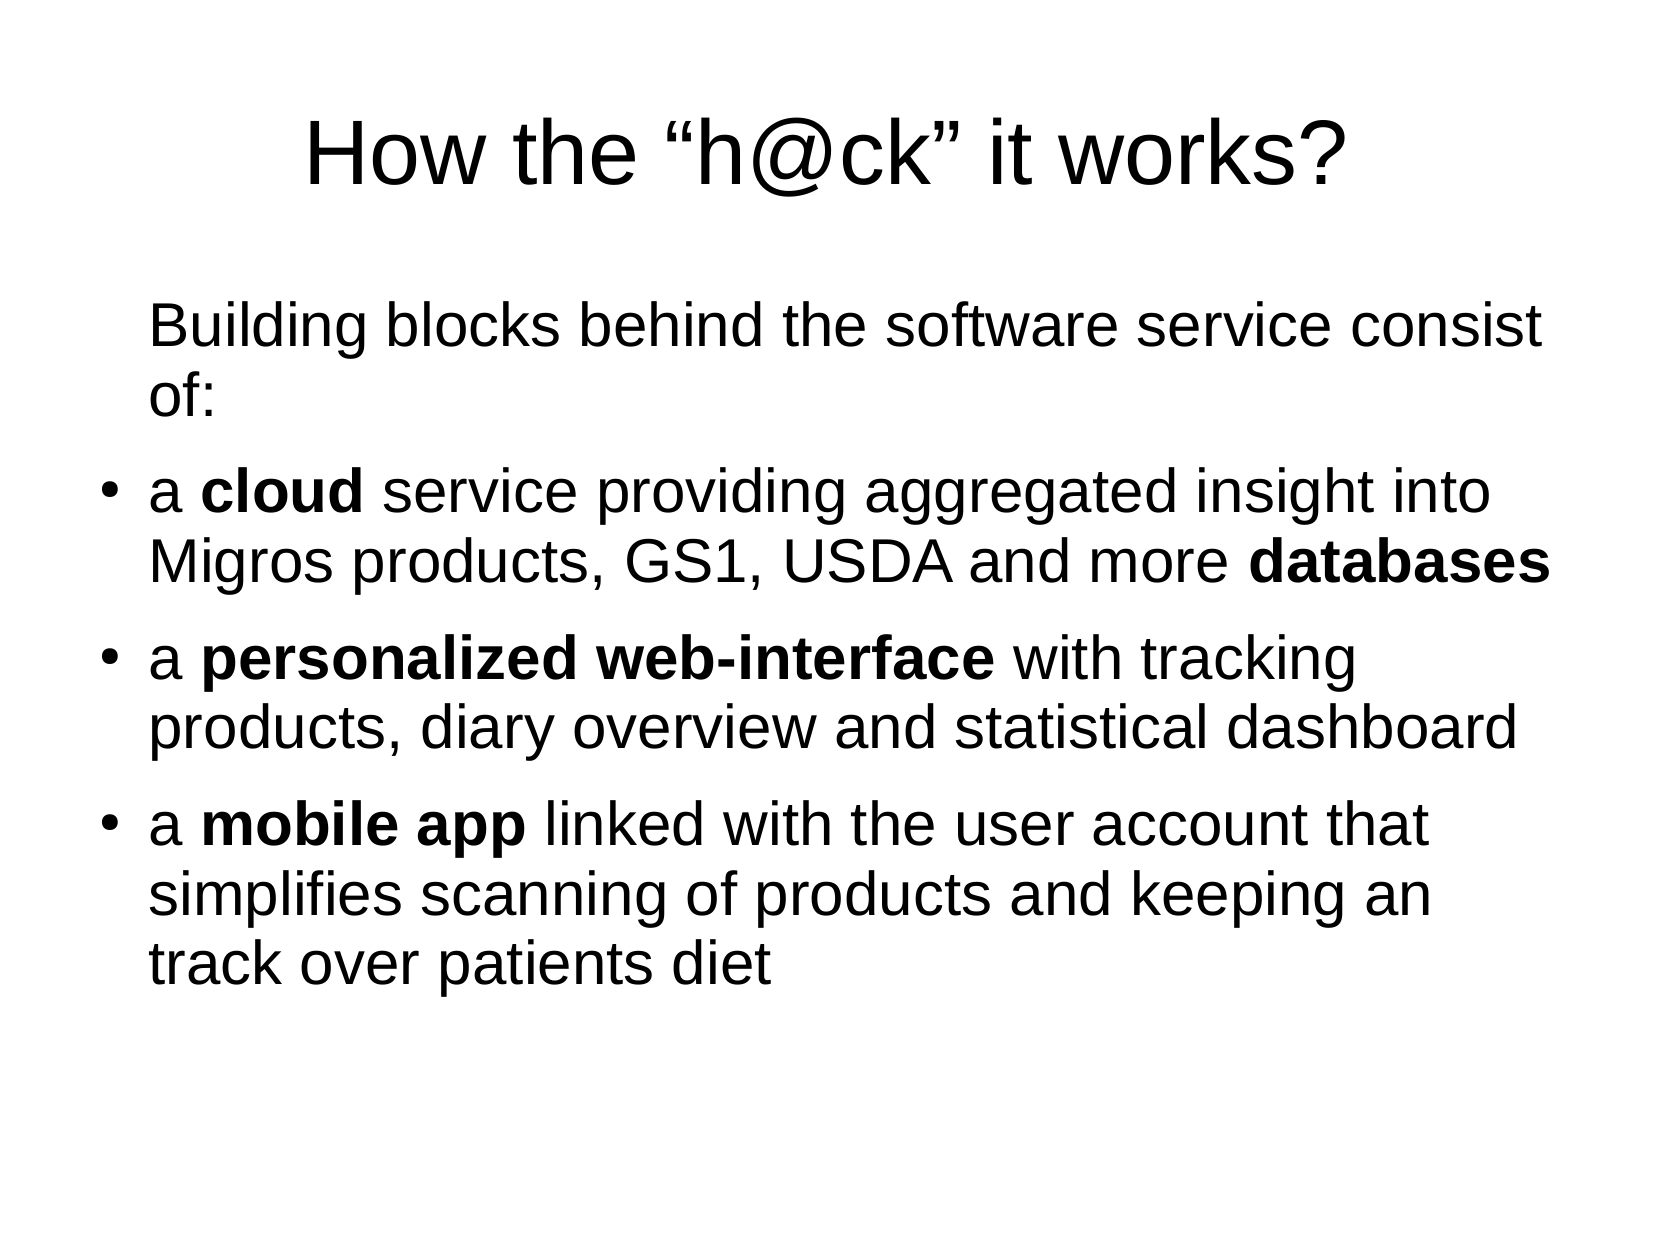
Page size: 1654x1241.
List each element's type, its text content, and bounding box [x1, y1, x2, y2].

list Building blocks behind the software service consist of: a cloud service providing aggregated insight into Migros products, GS1, USDA and more databases a personalized web-interface with tracking products, diary overview and statistical dashboard a mobile app linked with the user account that simplifies scanning of products and keeping an track over patients diet [82, 290, 1571, 1010]
title How the “h@ck” it works? [82, 49, 1571, 257]
